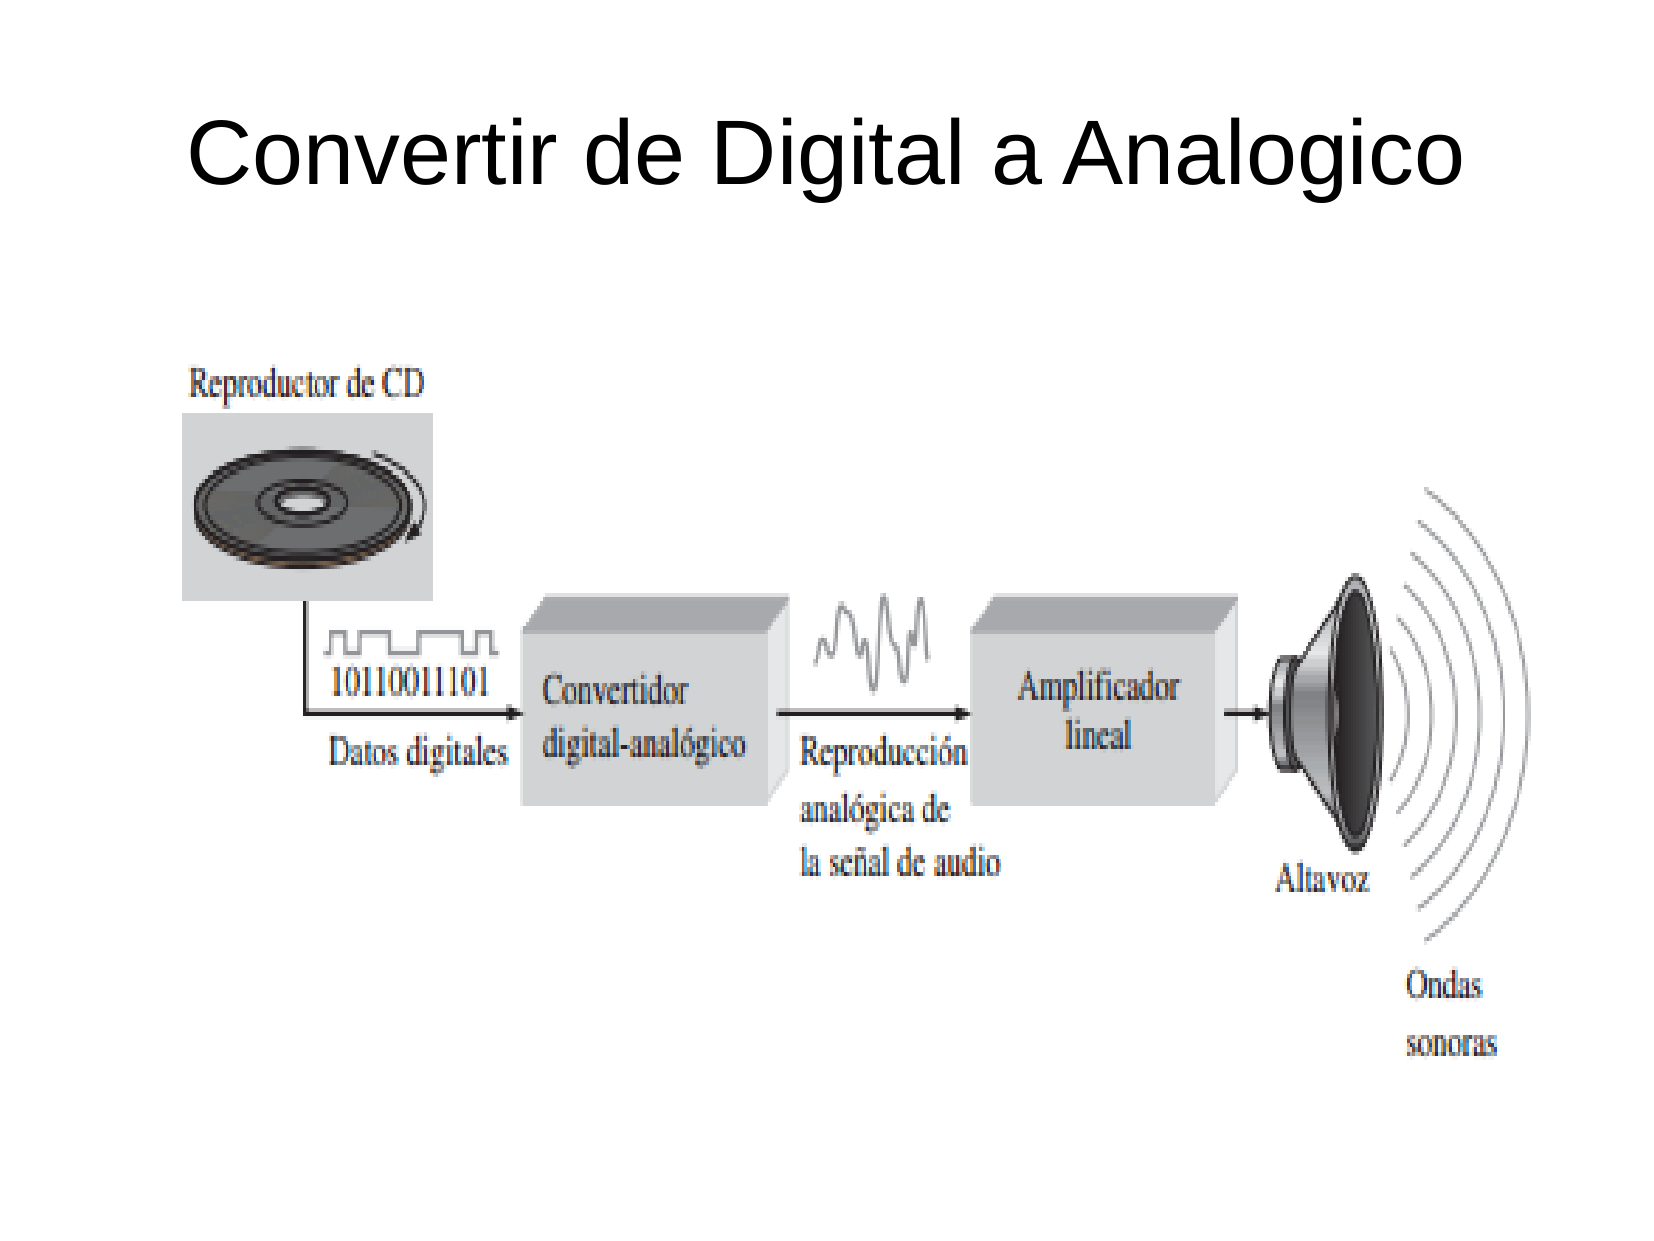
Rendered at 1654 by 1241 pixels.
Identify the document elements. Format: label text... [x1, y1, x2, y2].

picture [118, 295, 1565, 1093]
title Convertir de Digital a Analogico [82, 49, 1571, 257]
